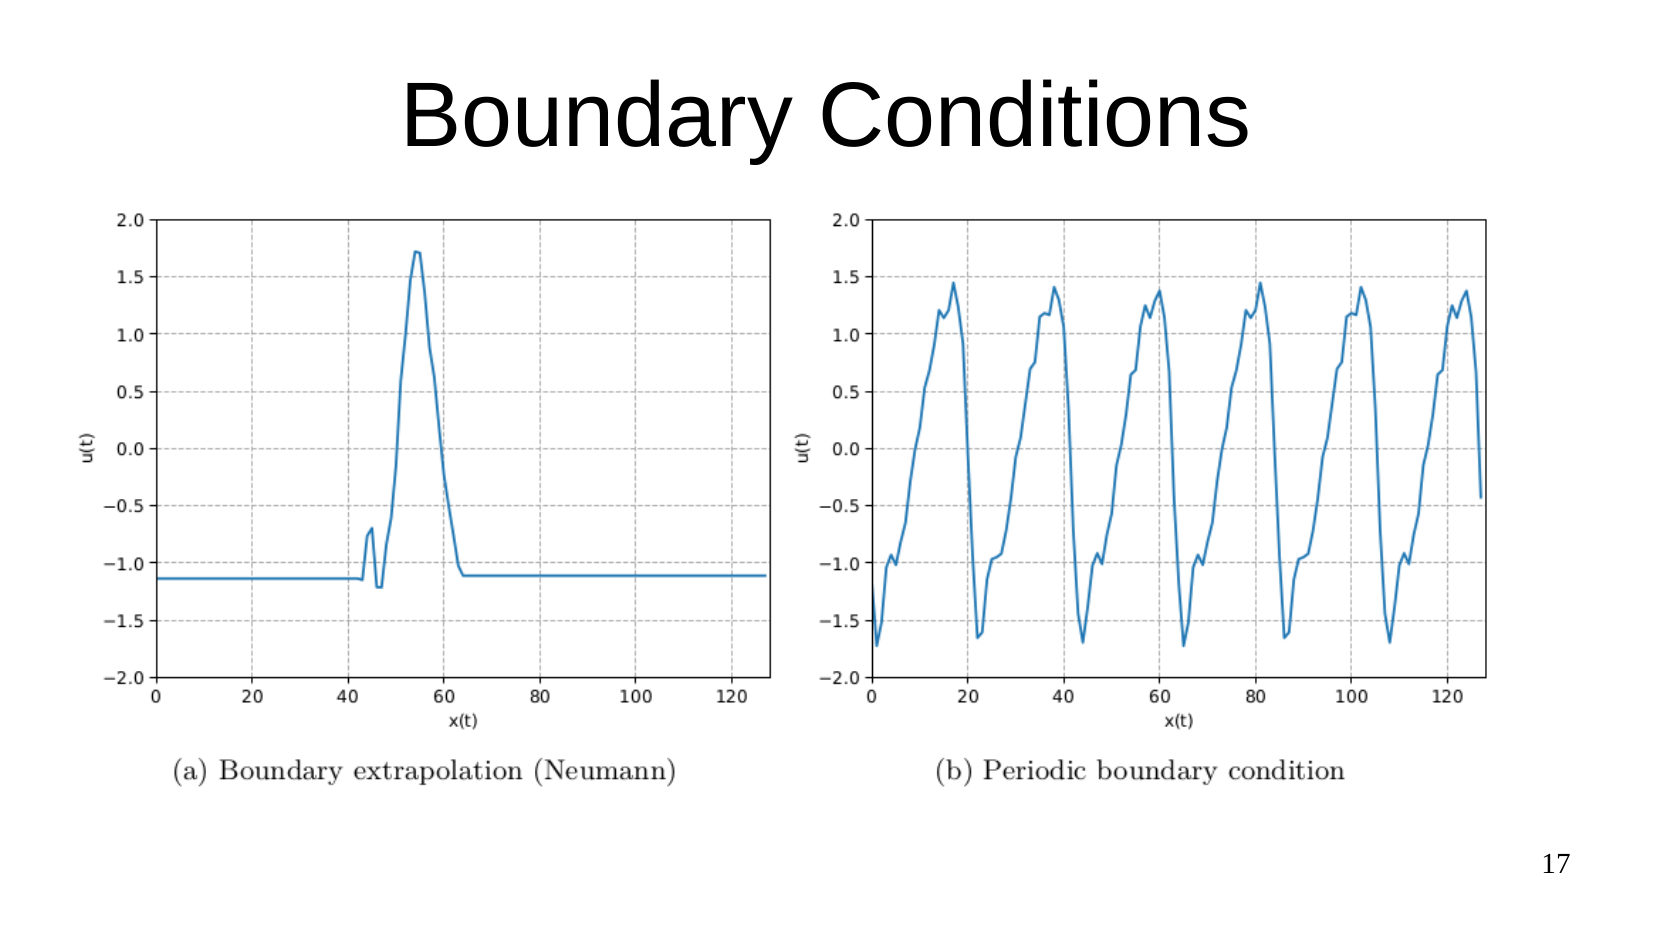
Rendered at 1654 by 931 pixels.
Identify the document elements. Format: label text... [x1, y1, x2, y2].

title Boundary Conditions [82, 37, 1571, 193]
picture [37, 208, 1538, 788]
